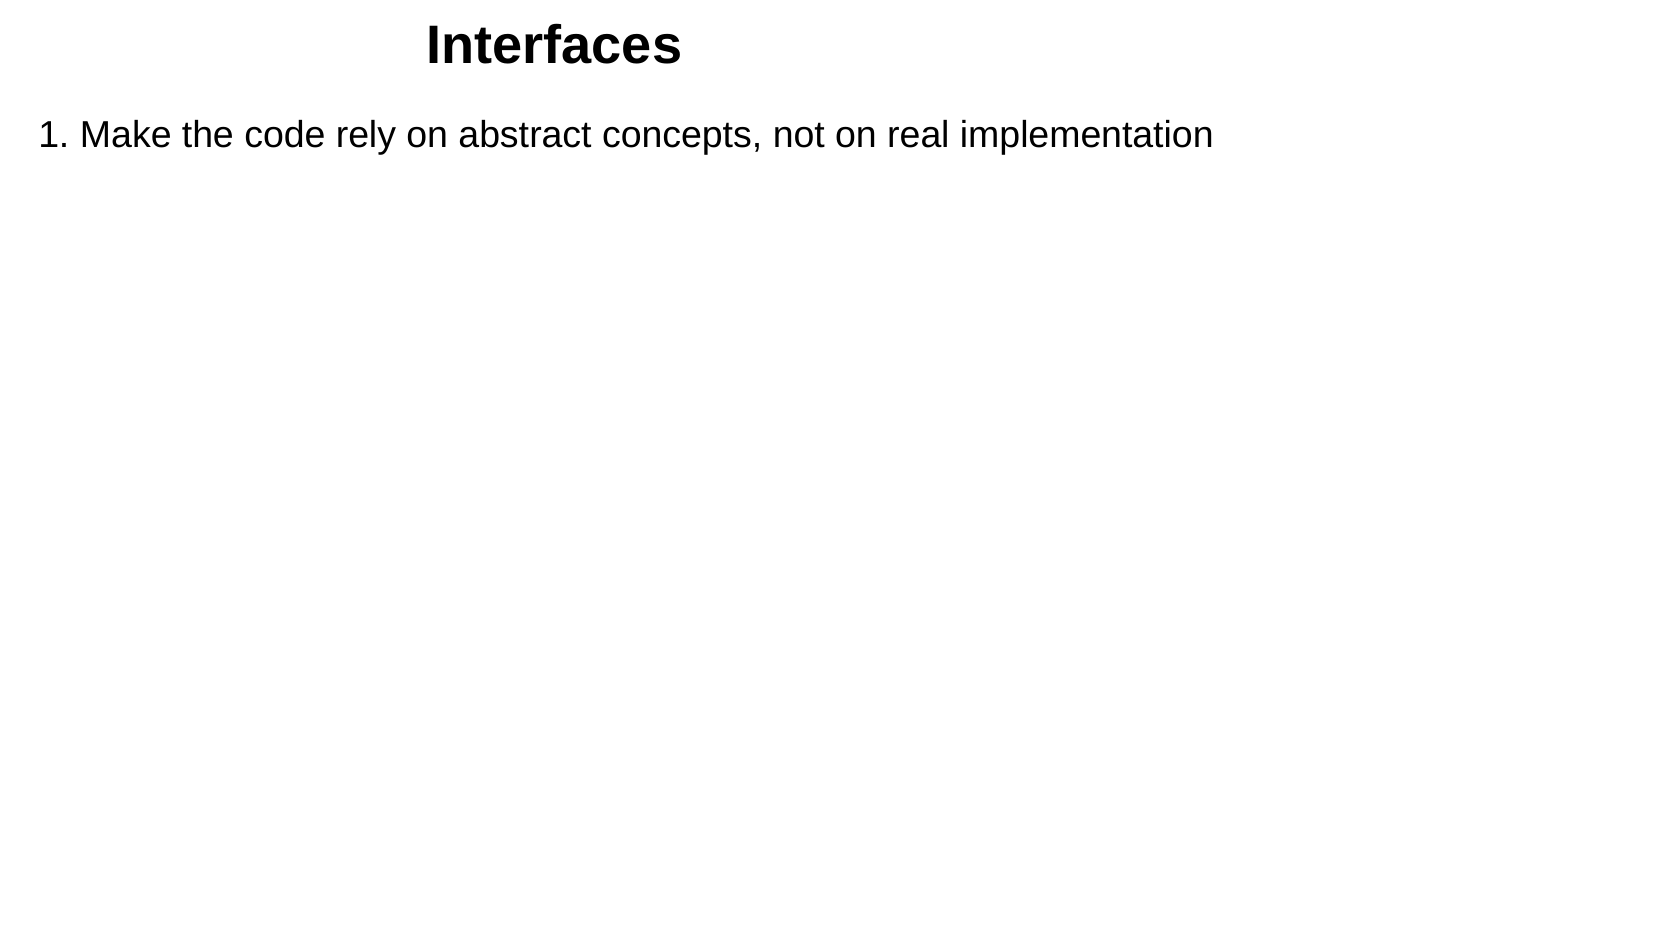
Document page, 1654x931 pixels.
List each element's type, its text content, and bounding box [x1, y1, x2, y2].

text_box 1. Make the code rely on abstract concepts, not on real implementation [23, 106, 1607, 164]
text_box Interfaces [411, 7, 698, 83]
